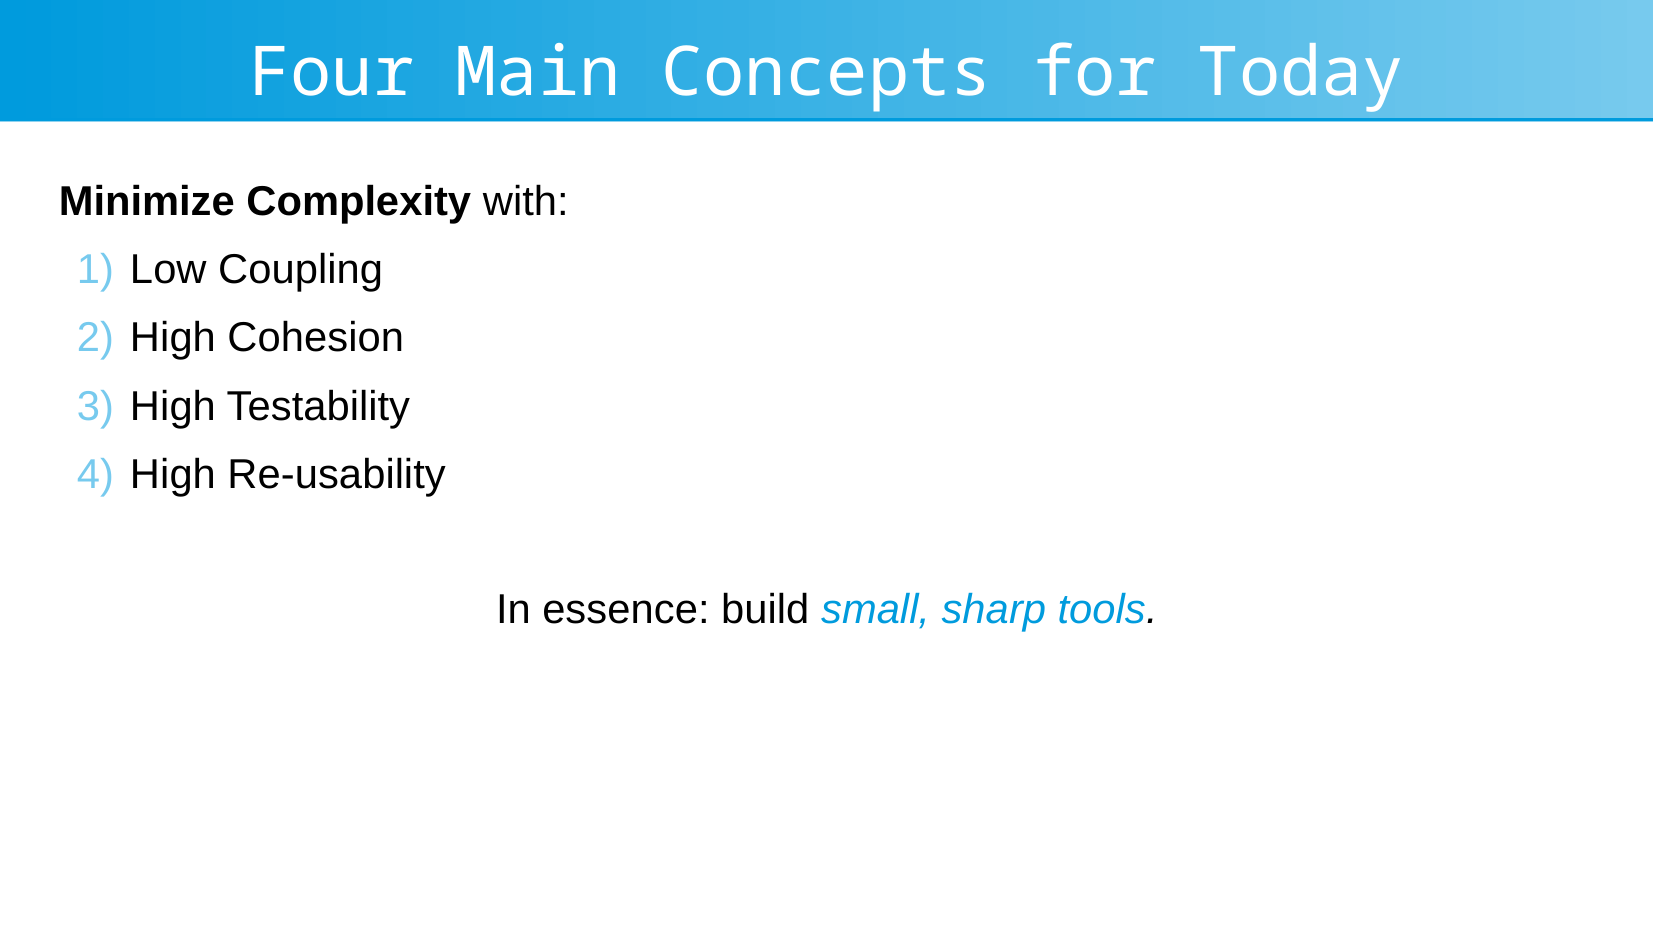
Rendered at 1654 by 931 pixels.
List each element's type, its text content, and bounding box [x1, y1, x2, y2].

list Minimize Complexity with: Low Coupling High Cohesion High Testability High Re-usability In essence: build small, sharp tools. [59, 177, 1595, 768]
title Four Main Concepts for Today [59, 28, 1595, 109]
